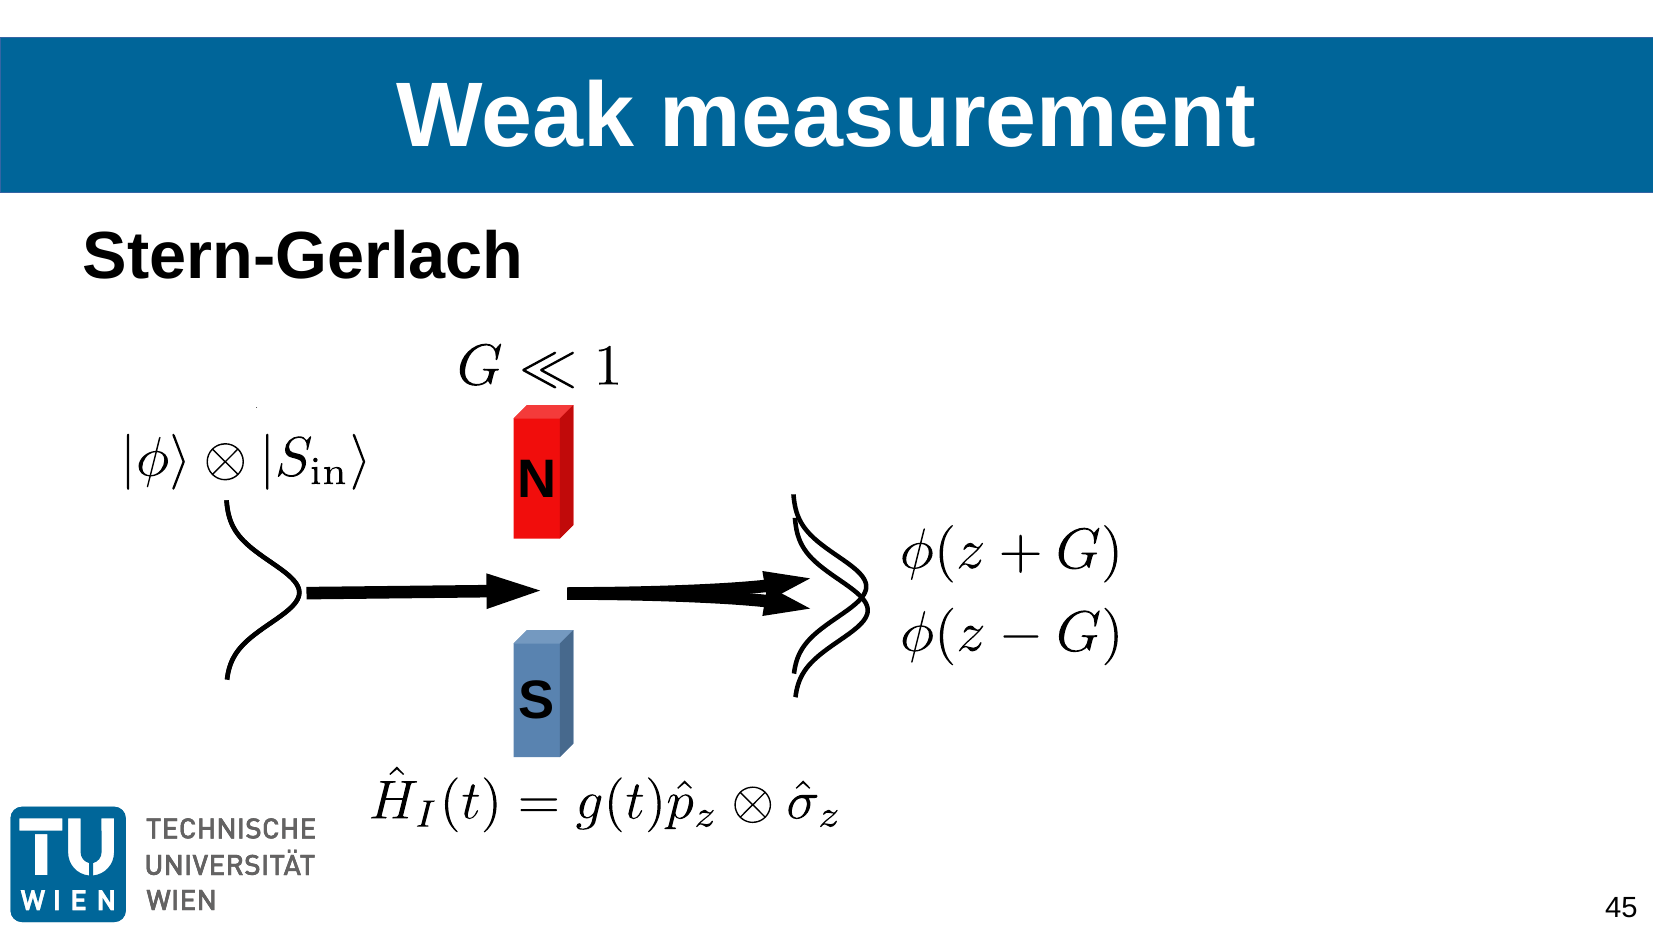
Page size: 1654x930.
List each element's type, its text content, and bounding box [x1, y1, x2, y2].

picture [113, 407, 382, 692]
title Weak values and interferometry [513, 630, 572, 644]
text_box Real part [513, 405, 572, 419]
title Weak measurement [0, 37, 1653, 193]
text_box S [513, 644, 559, 758]
list Stern-Gerlach [82, 217, 1571, 301]
picture [356, 765, 843, 841]
text_box N [513, 419, 559, 539]
picture [458, 338, 624, 399]
picture [754, 484, 1130, 709]
